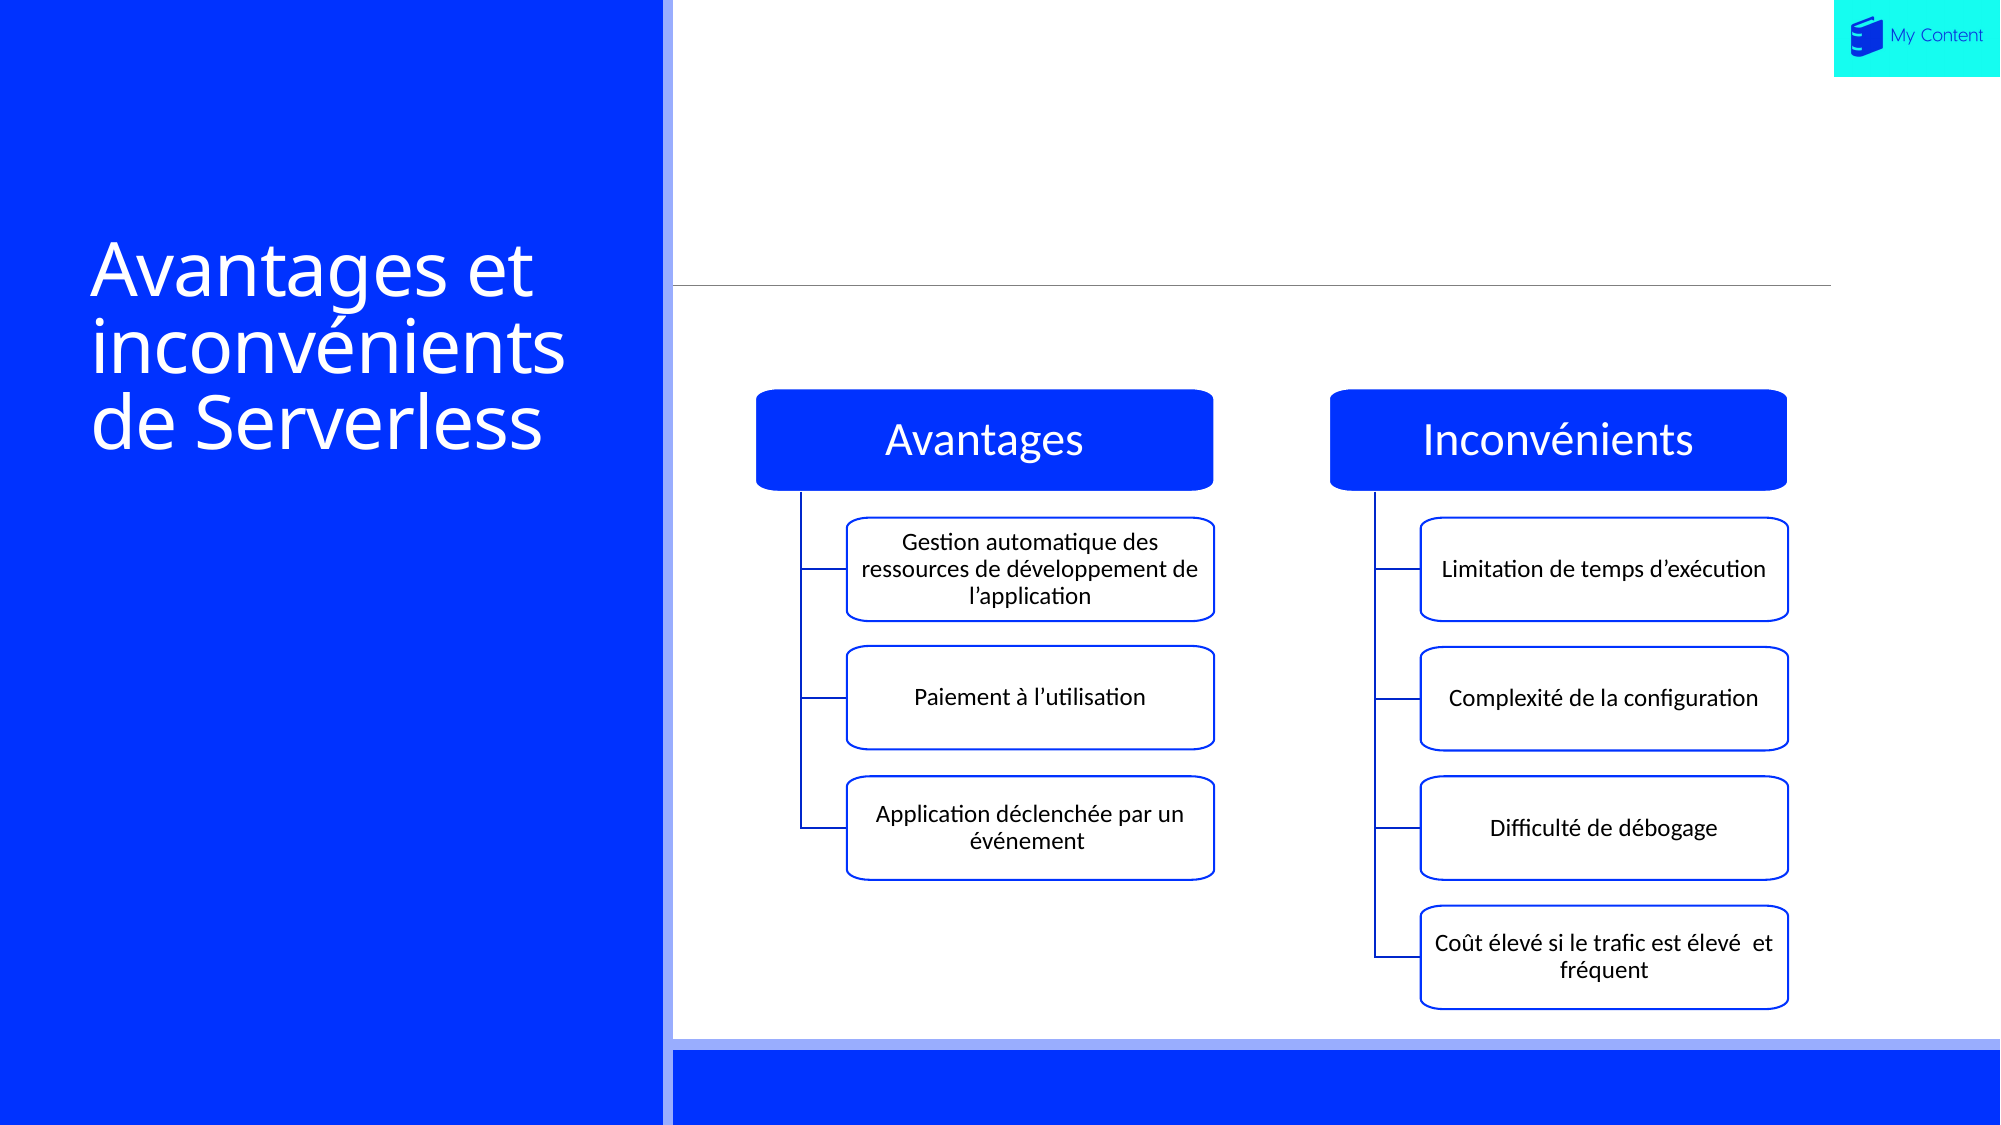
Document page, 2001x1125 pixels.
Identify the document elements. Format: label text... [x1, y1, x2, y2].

text_box Difficulté de débogage [1420, 776, 1789, 880]
text_box Application déclenchée par un événement [846, 776, 1215, 880]
text_box Gestion automatique des ressources de développement de l’application [846, 517, 1215, 622]
title Avantages et inconvénients de Serverless [75, 97, 601, 473]
picture [1834, 0, 2000, 77]
text_box Avantages [755, 388, 1215, 492]
text_box Coût élevé si le trafic est élevé et fréquent [1420, 905, 1789, 1010]
text_box Limitation de temps d’exécution [1420, 517, 1789, 622]
text_box Complexité de la configuration [1420, 646, 1789, 751]
text_box Paiement à l’utilisation [846, 645, 1215, 750]
text_box Inconvénients [1328, 388, 1789, 492]
